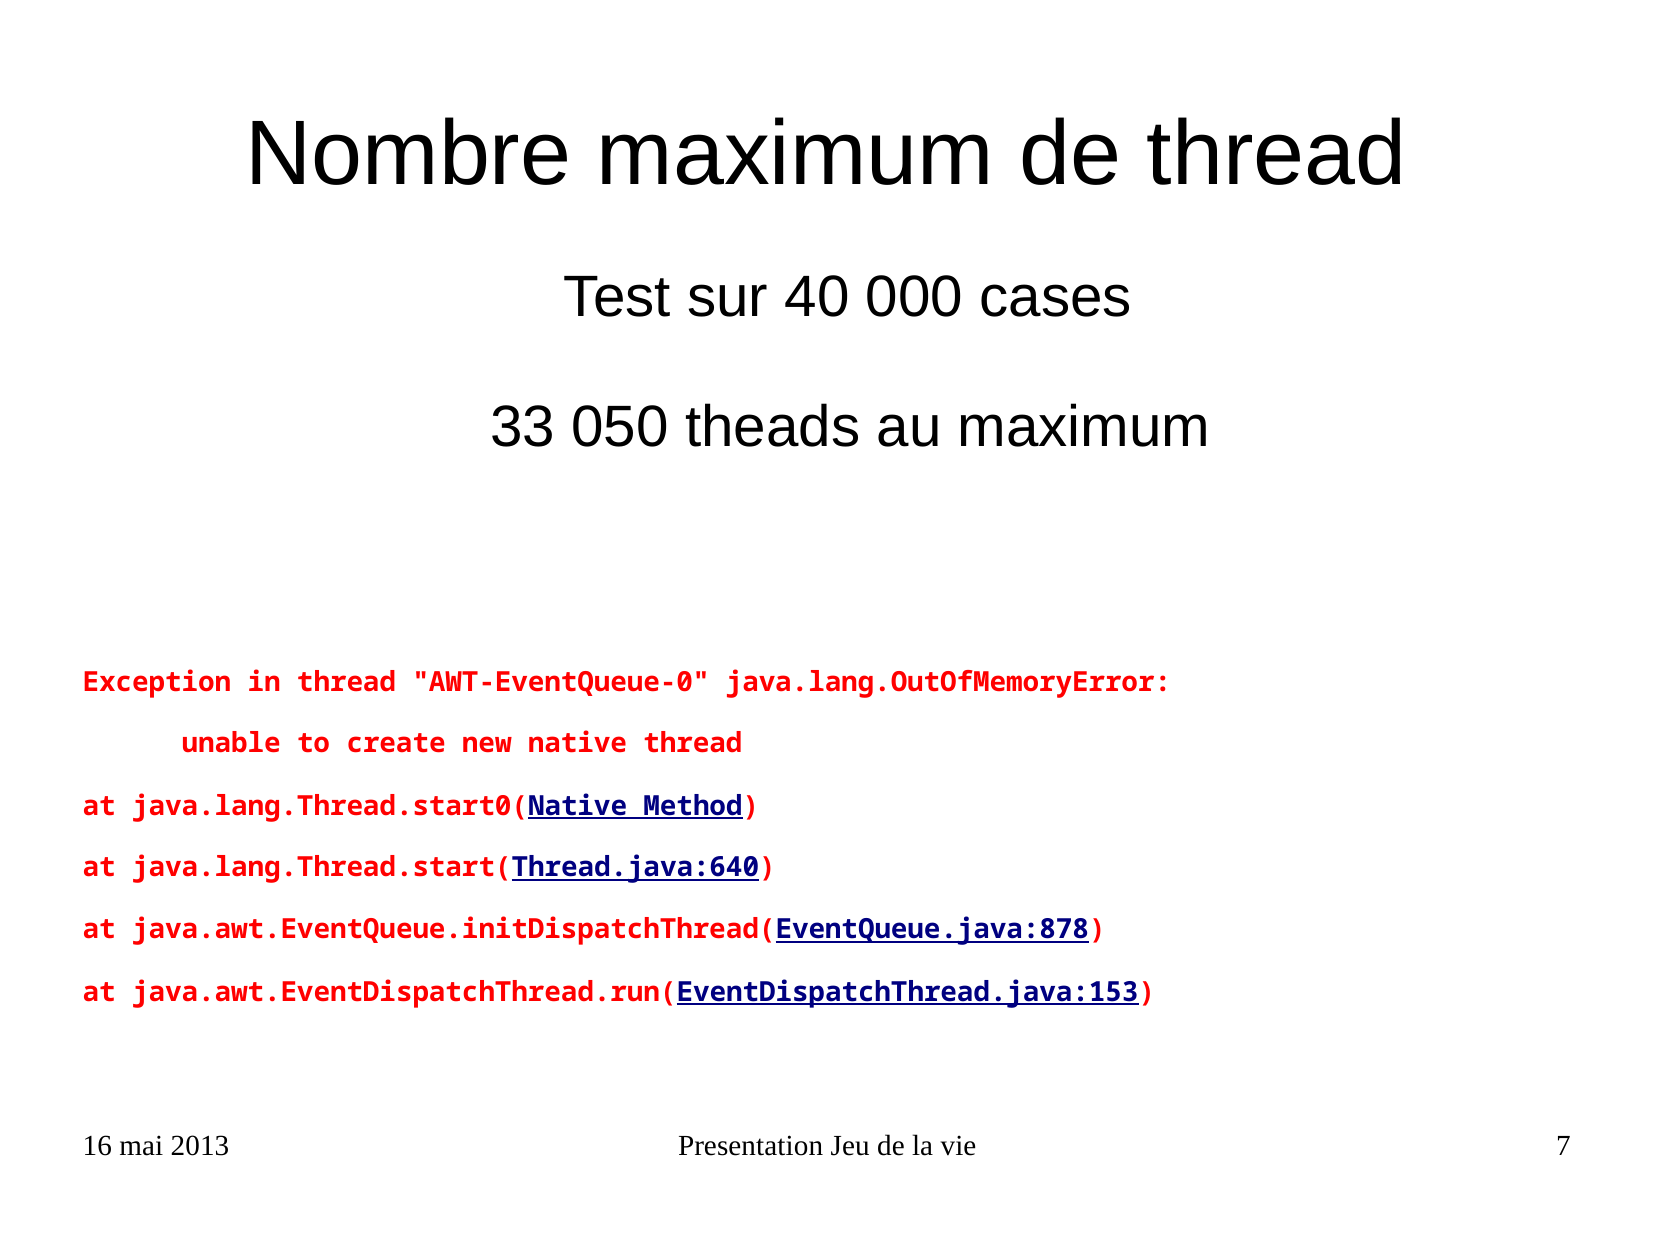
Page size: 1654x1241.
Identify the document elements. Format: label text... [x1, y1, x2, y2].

list Exception in thread "AWT-EventQueue-0" java.lang.OutOfMemoryError: unable to create new native thread at java.lang.Thread.start0(Native Method) at java.lang.Thread.start(Thread.java:640) at java.awt.EventQueue.initDispatchThread(EventQueue.java:878) at java.awt.EventDispatchThread.run(EventDispatchThread.java:153) [82, 661, 1538, 1010]
text_box Test sur 40 000 cases 33 050 theads au maximum [106, 256, 1512, 603]
title Nombre maximum de thread [82, 49, 1571, 257]
